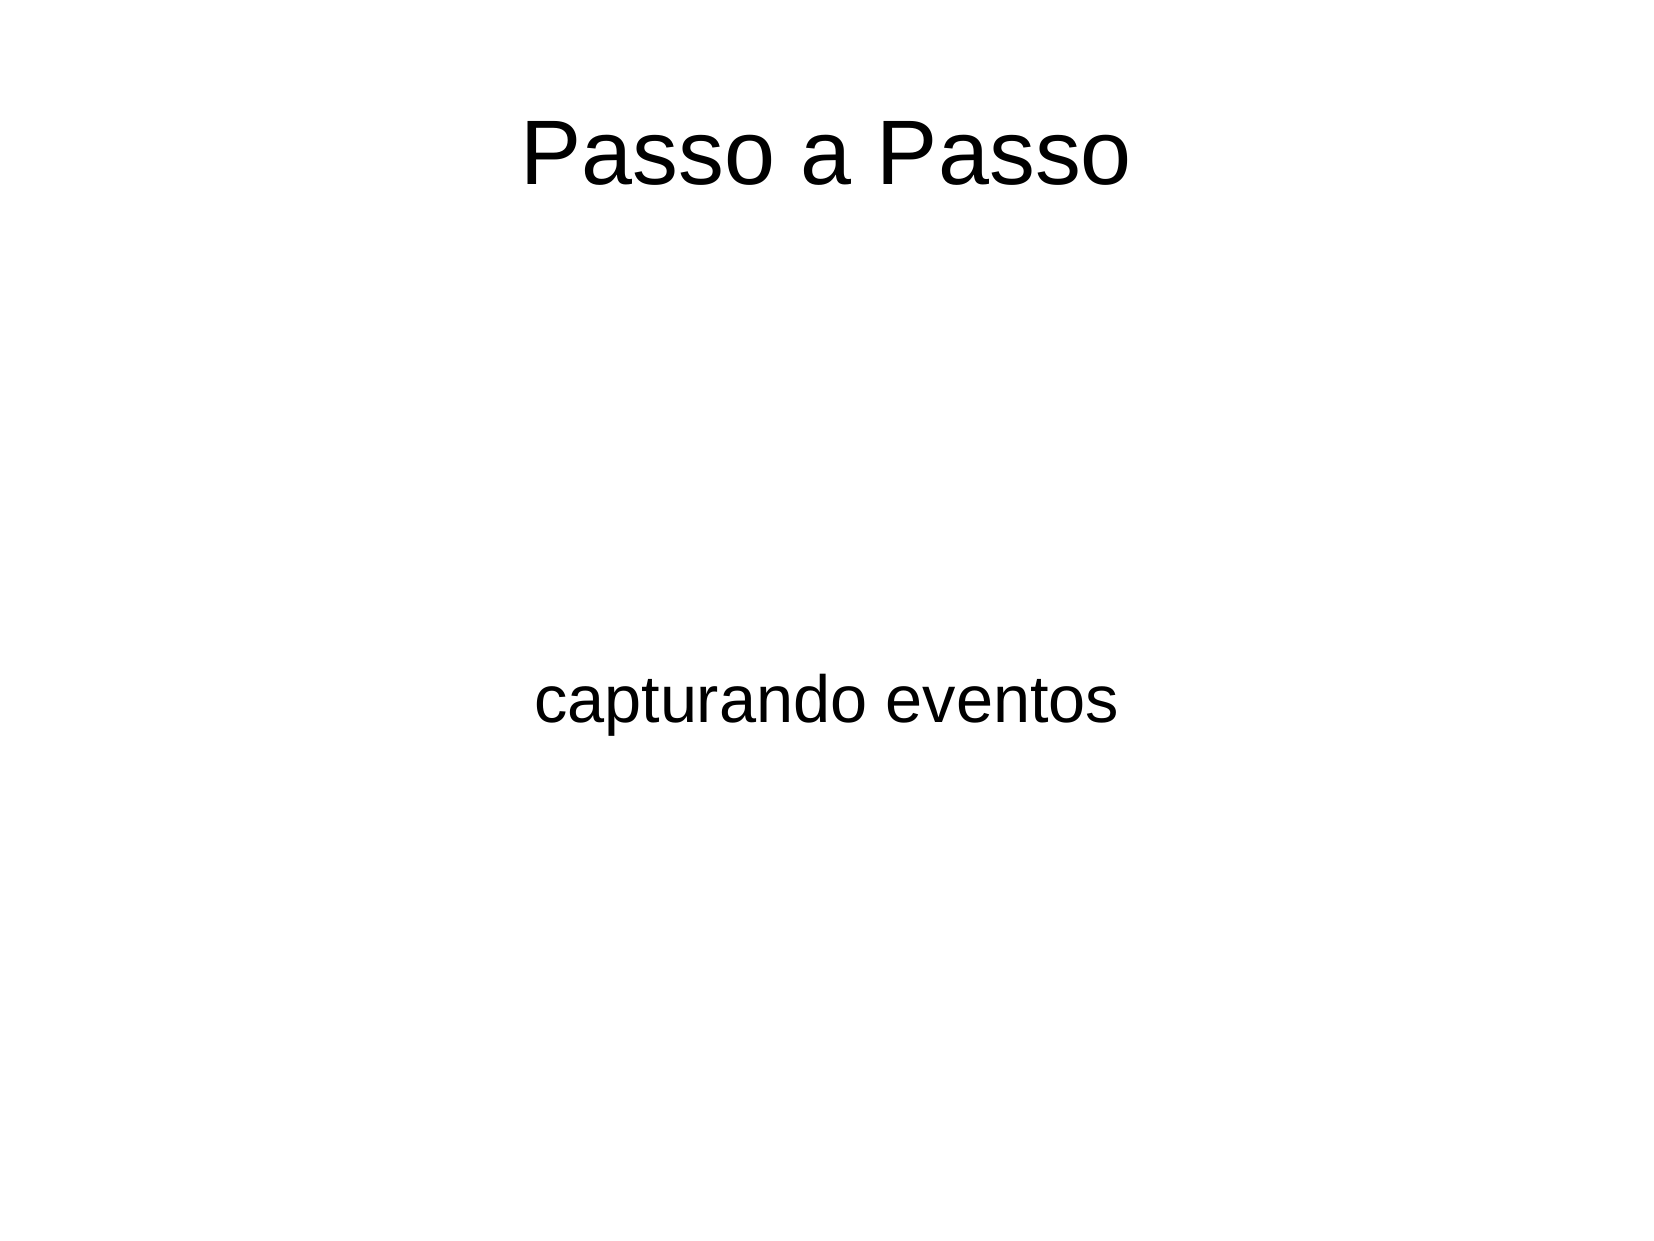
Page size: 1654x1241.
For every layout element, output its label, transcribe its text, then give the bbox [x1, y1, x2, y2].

subtitle capturando eventos [82, 297, 1571, 1102]
title Passo a Passo [82, 56, 1571, 250]
